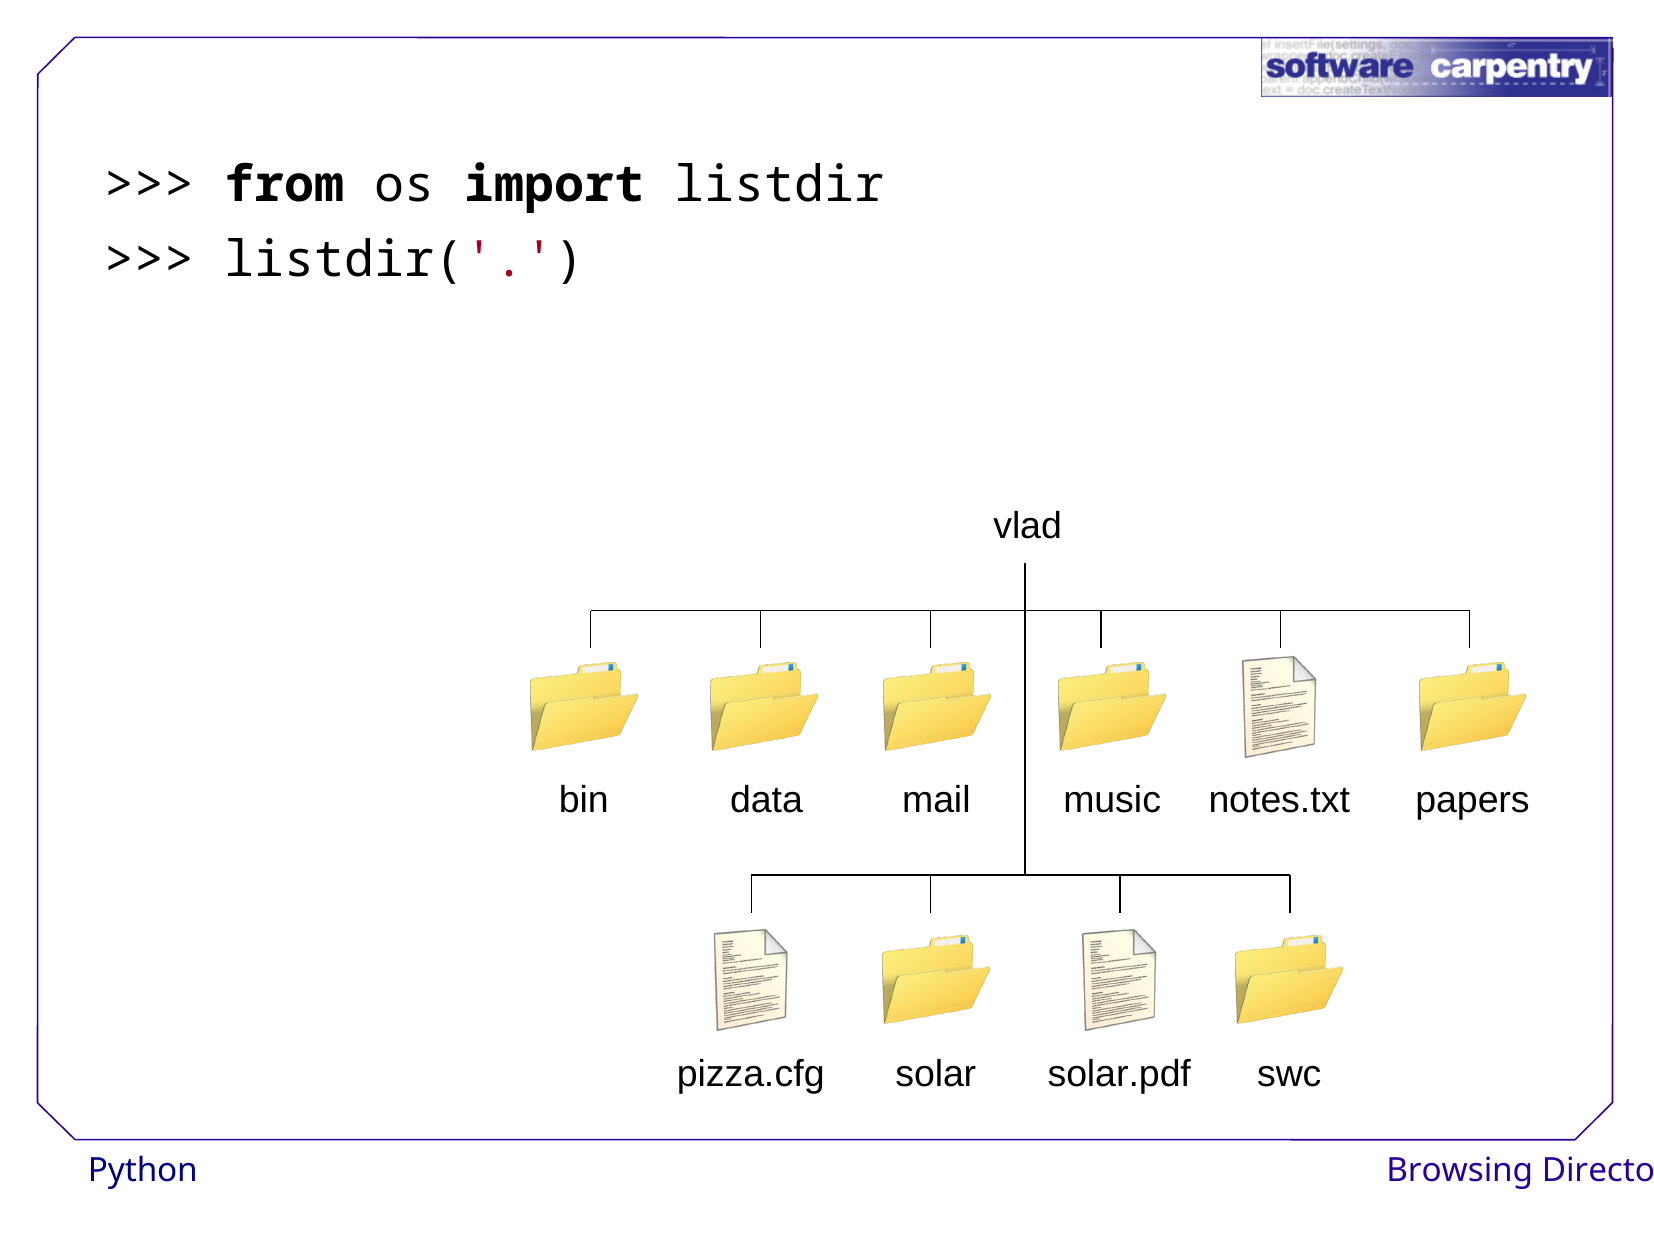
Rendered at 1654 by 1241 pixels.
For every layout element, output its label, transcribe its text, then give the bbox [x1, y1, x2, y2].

text_box bin [544, 771, 624, 829]
text_box swc [1242, 1044, 1337, 1103]
text_box >>> from os import listdir >>> listdir('.') [89, 128, 1512, 1037]
picture [1062, 922, 1177, 1036]
picture [879, 648, 995, 764]
picture [1415, 648, 1530, 764]
text_box papers [1400, 771, 1545, 829]
text_box notes.txt [1193, 771, 1366, 829]
picture [1261, 39, 1613, 97]
text_box solar.pdf [1032, 1044, 1206, 1103]
picture [1231, 921, 1347, 1037]
picture [694, 922, 808, 1036]
picture [1222, 649, 1337, 763]
picture [878, 921, 994, 1037]
text_box pizza.cfg [662, 1044, 840, 1103]
text_box mail [887, 771, 986, 829]
text_box music [1048, 771, 1176, 829]
text_box vlad [978, 497, 1077, 555]
picture [706, 648, 822, 764]
picture [1054, 648, 1170, 764]
text_box data [715, 771, 818, 829]
text_box solar [880, 1044, 992, 1103]
picture [526, 648, 642, 764]
